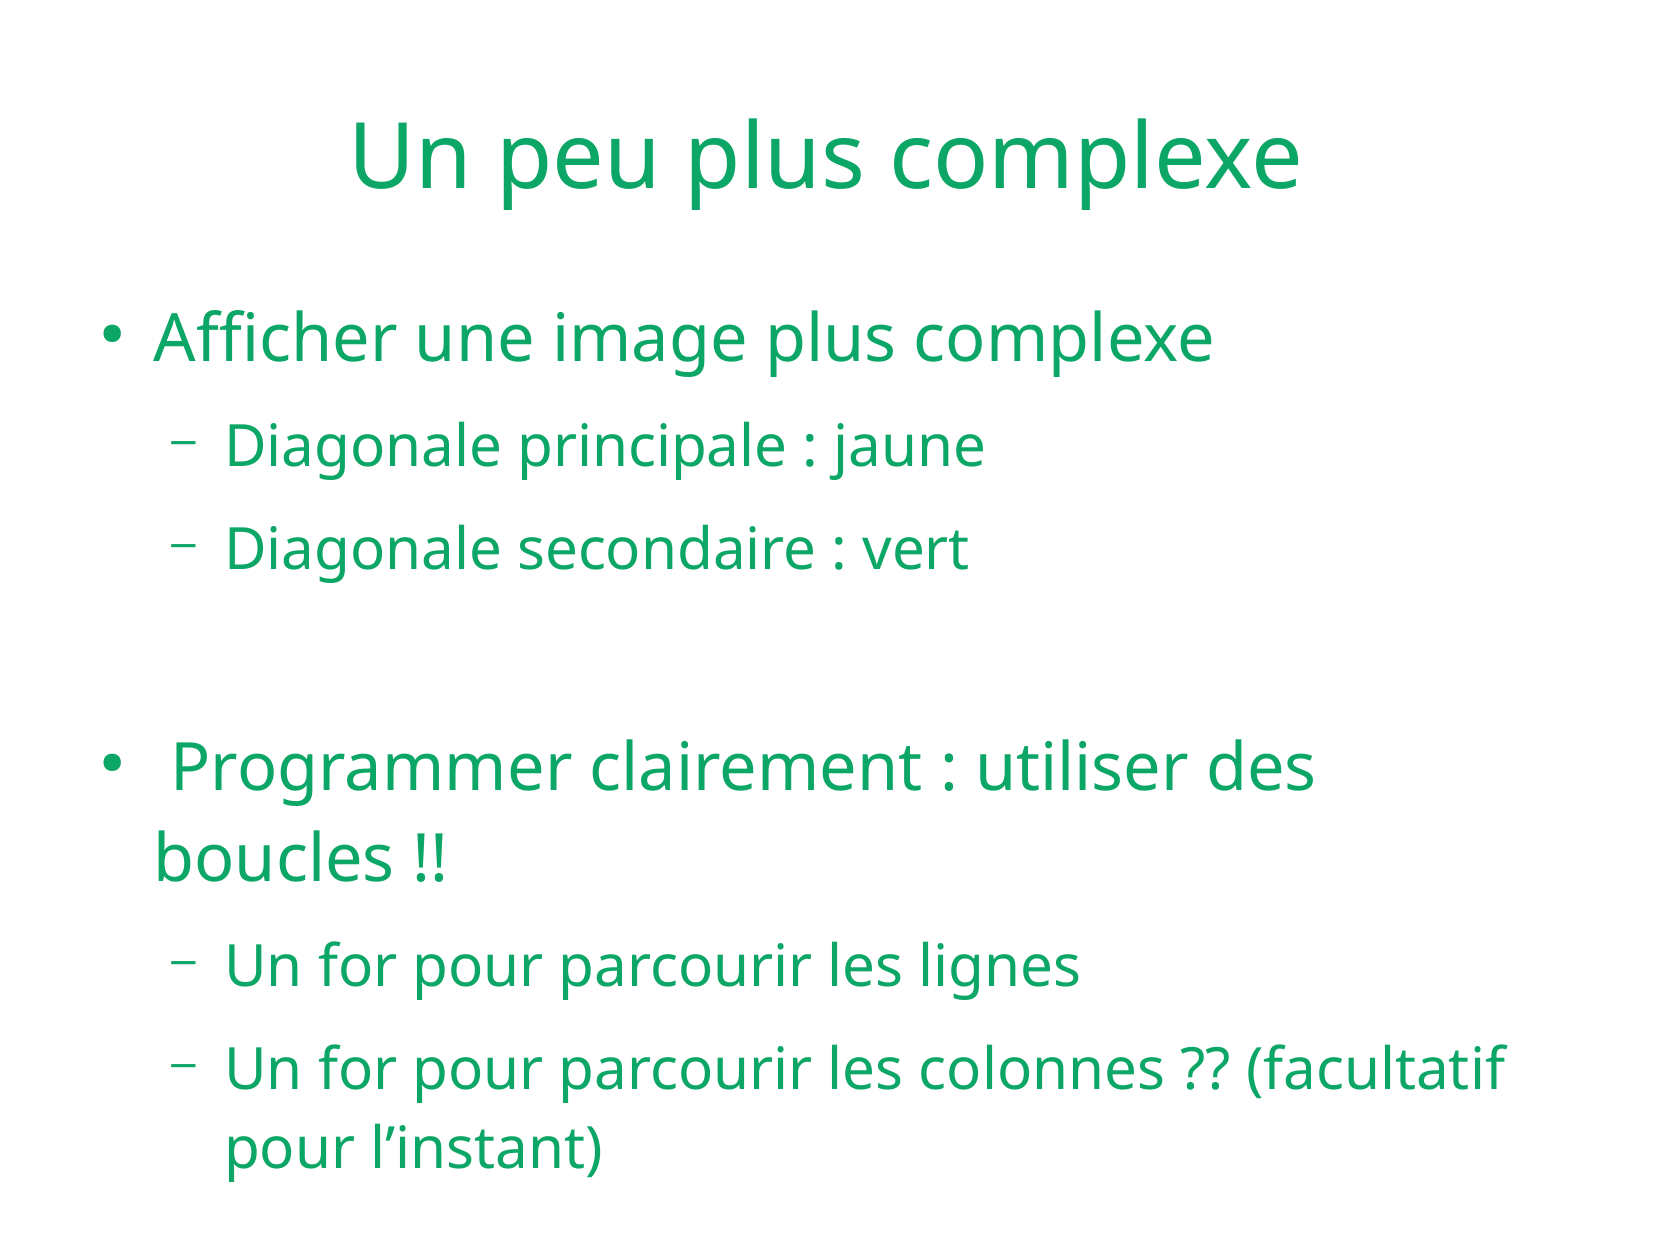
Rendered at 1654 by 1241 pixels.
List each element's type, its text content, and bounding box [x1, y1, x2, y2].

list Afficher une image plus complexe Diagonale principale : jaune Diagonale secondaire : vert Programmer clairement : utiliser des boucles !! Un for pour parcourir les lignes Un for pour parcourir les colonnes ?? (facultatif pour l’instant) [82, 290, 1571, 1010]
title Un peu plus complexe [82, 49, 1571, 257]
